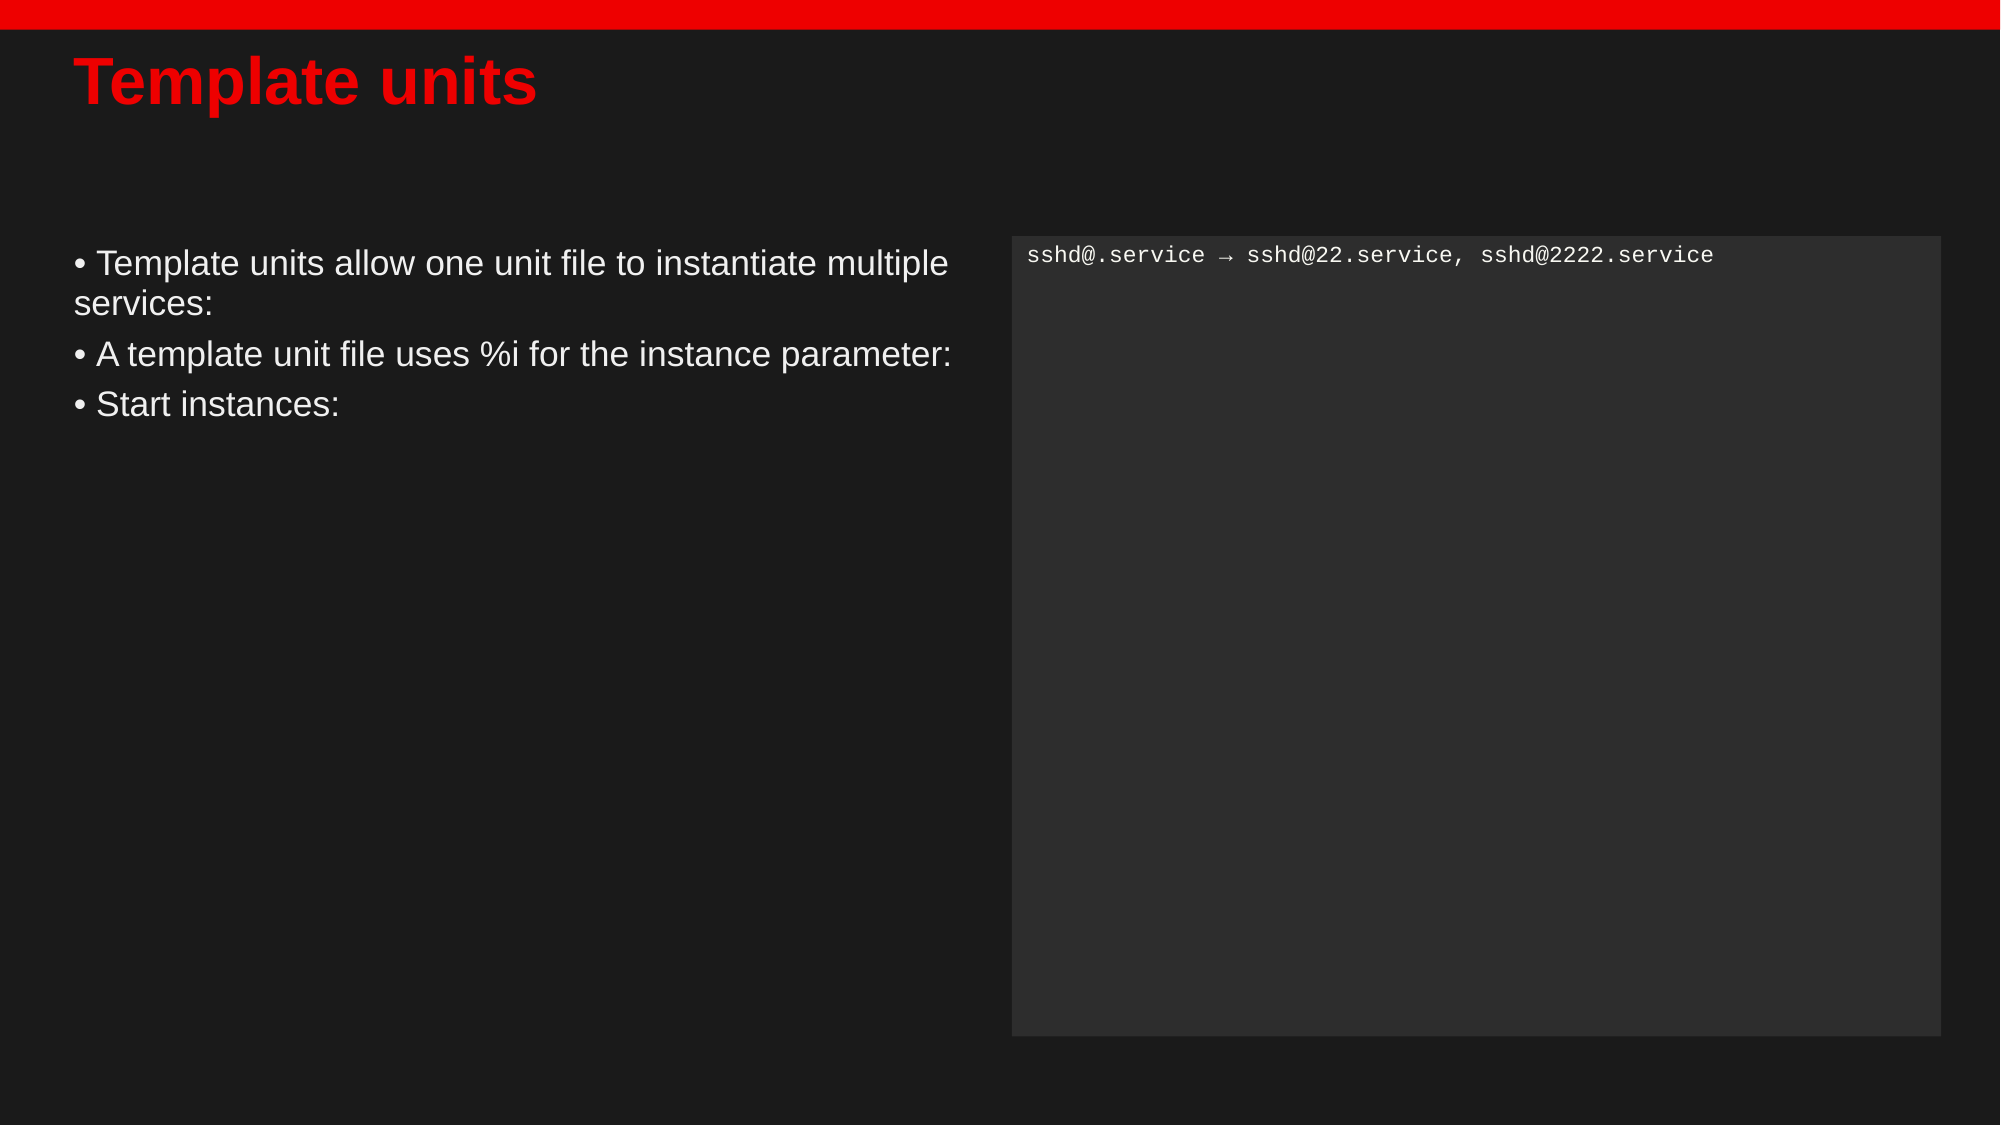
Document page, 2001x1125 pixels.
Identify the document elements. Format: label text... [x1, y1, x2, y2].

text_box • Template units allow one unit file to instantiate multiple services: • A template unit file uses %i for the instance parameter: • Start instances: [59, 236, 989, 1037]
text_box [0, 0, 2001, 30]
text_box Template units [59, 36, 1942, 208]
text_box sshd@.service → sshd@22.service, sshd@2222.service [1011, 236, 1942, 1037]
